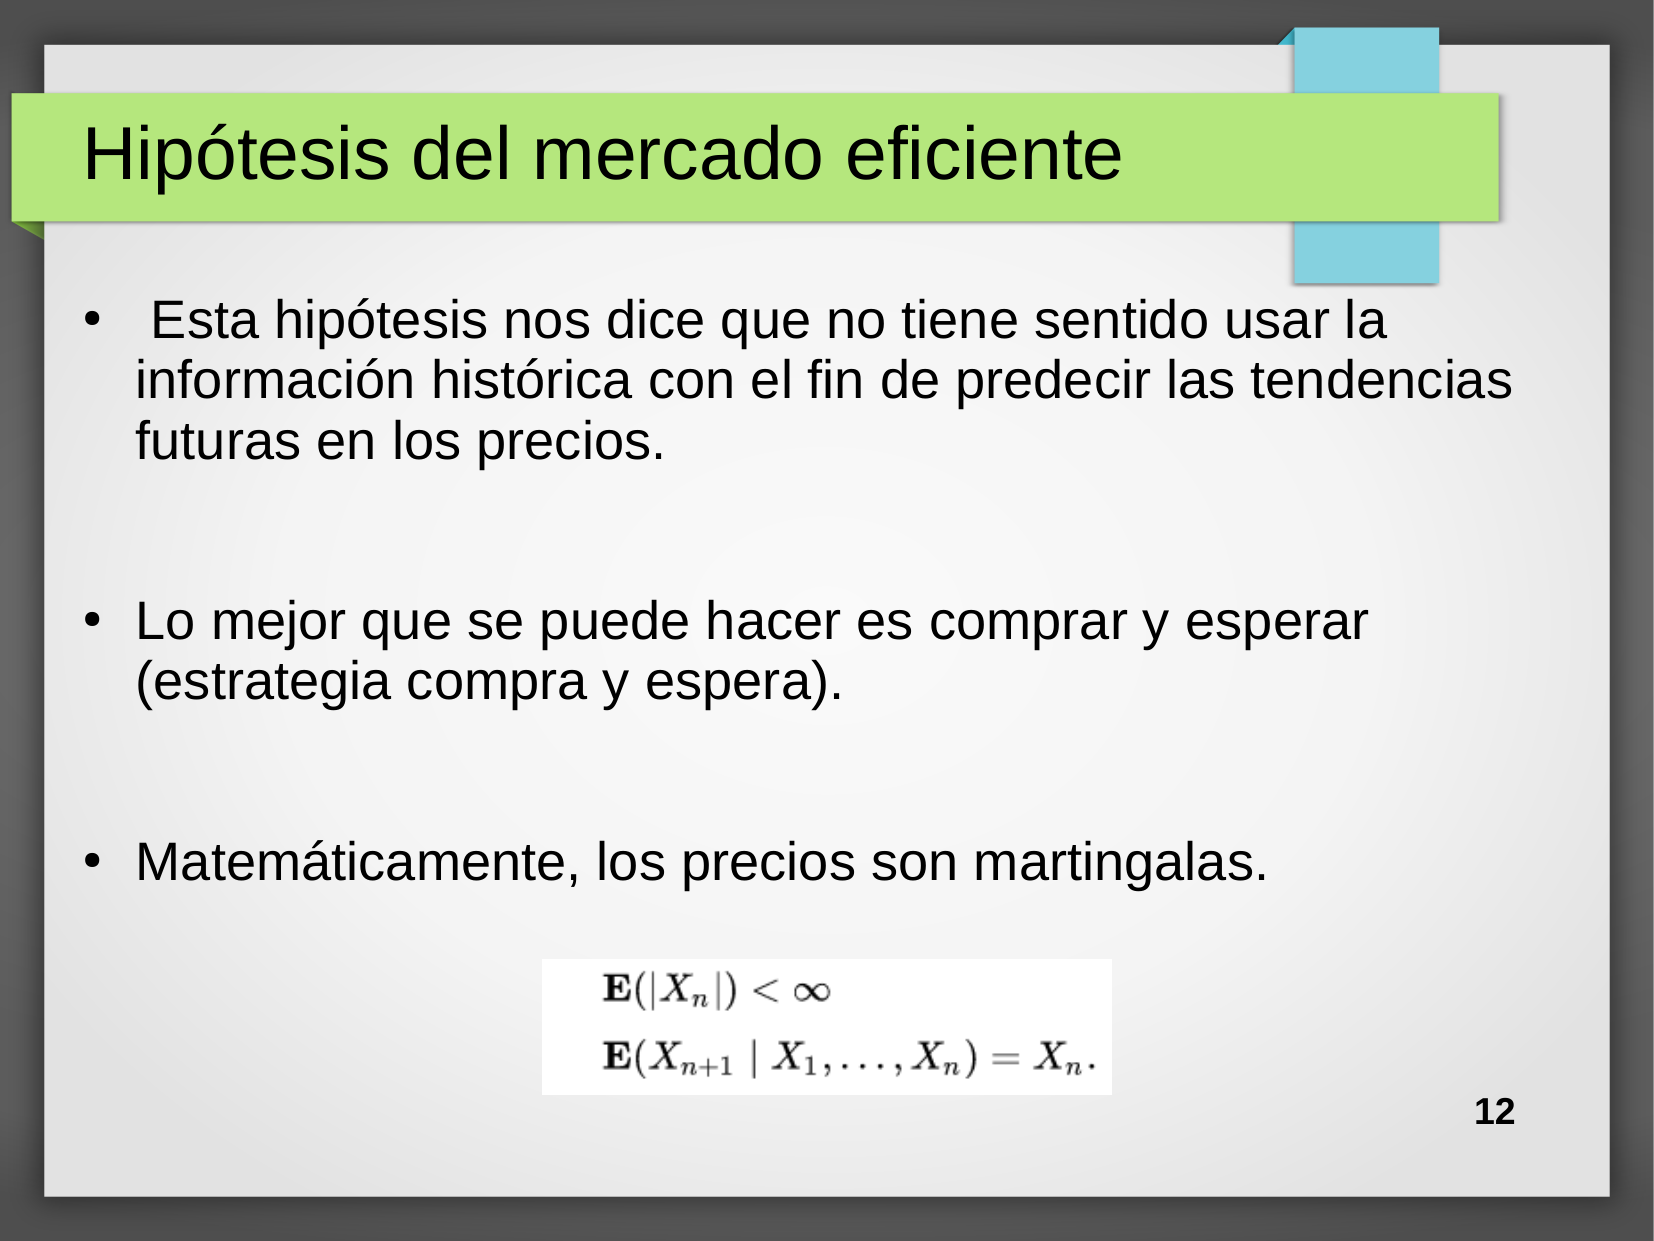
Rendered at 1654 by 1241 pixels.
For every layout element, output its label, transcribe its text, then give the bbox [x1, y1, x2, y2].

picture [0, 0, 1654, 1241]
list Esta hipótesis nos dice que no tiene sentido usar la información histórica con el fin de predecir las tendencias futuras en los precios. Lo mejor que se puede hacer es comprar y esperar (estrategia compra y espera). Matemáticamente, los precios son martingalas. [64, 289, 1554, 1009]
text_box <number> [1459, 1083, 1654, 1154]
title Hipótesis del mercado eficiente [82, 94, 1264, 213]
